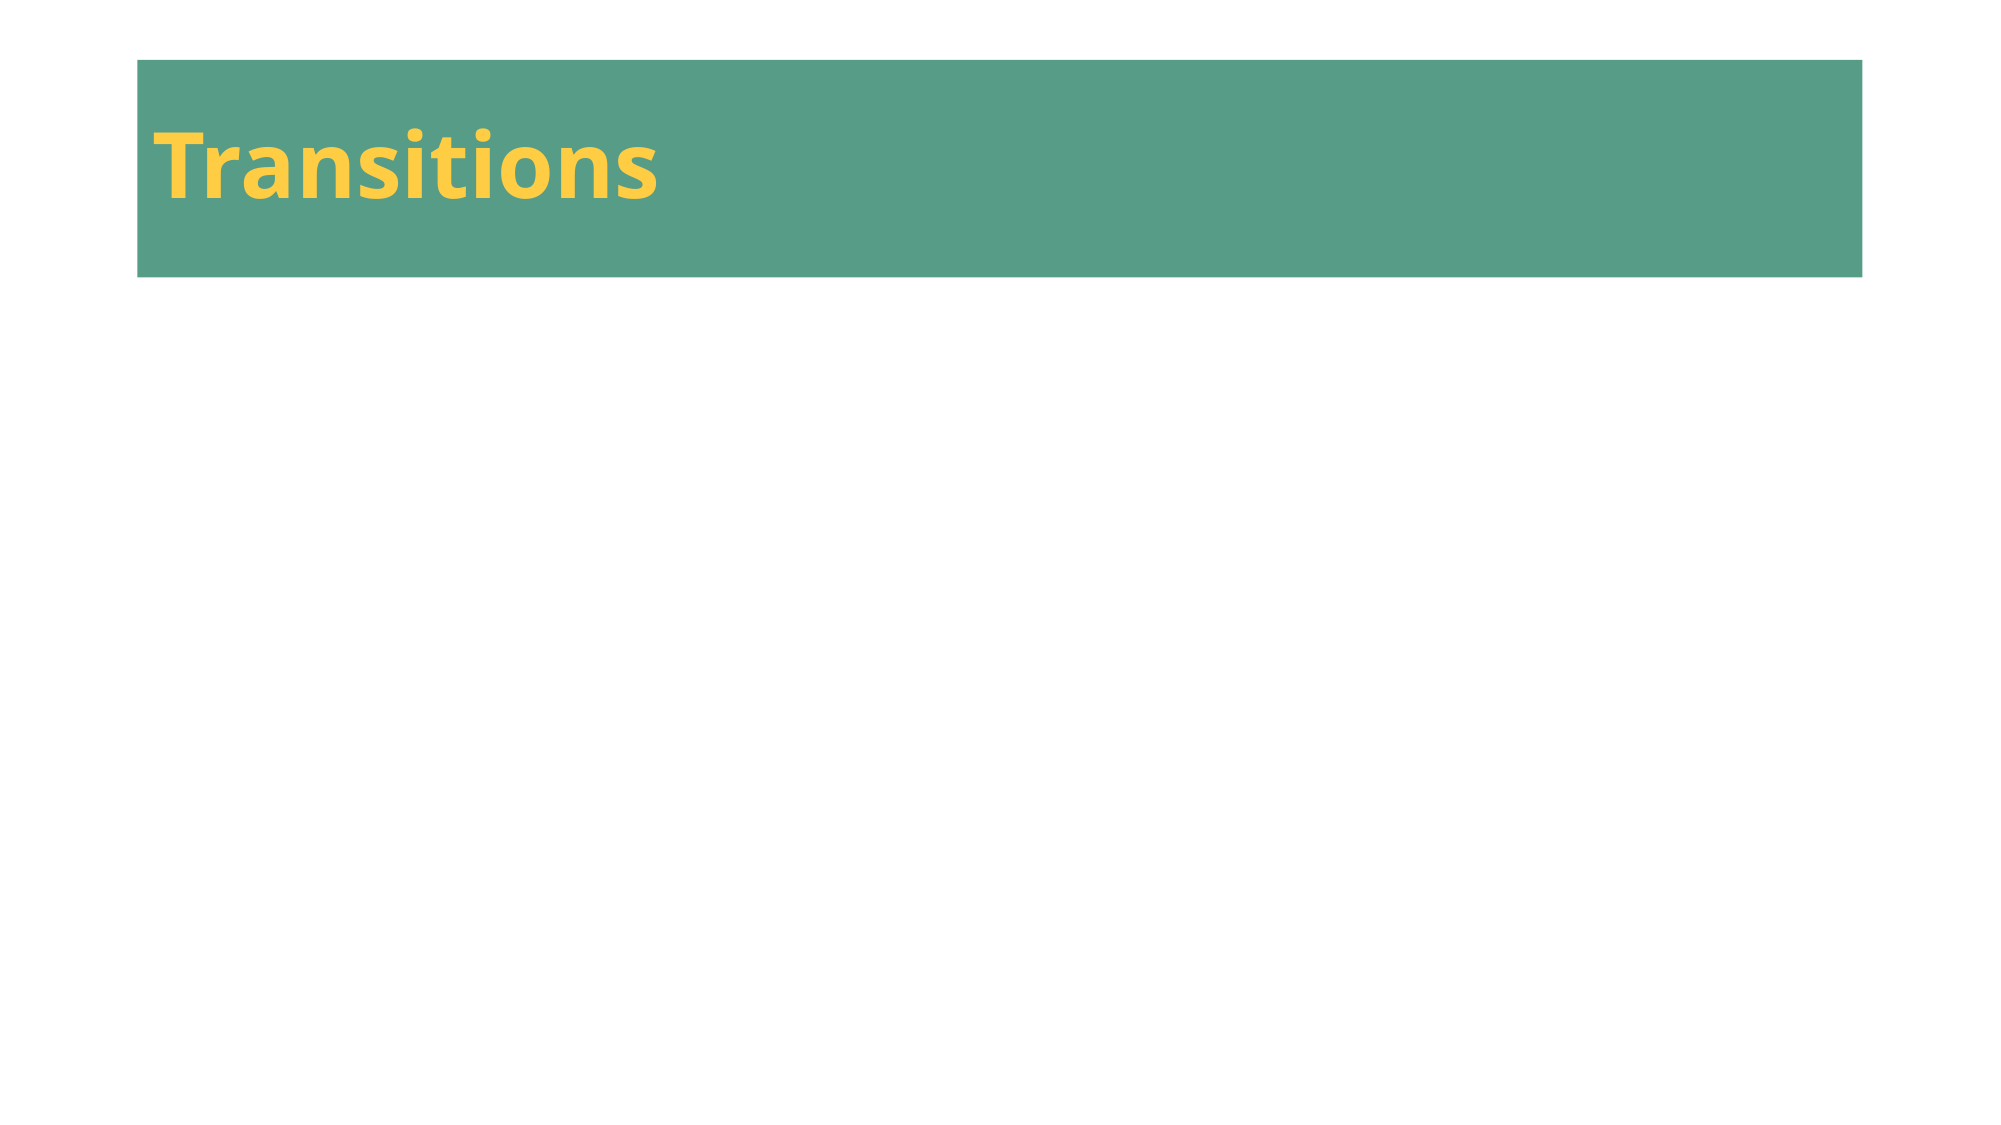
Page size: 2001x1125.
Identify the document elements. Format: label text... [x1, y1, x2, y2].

title Transitions [137, 59, 1863, 278]
